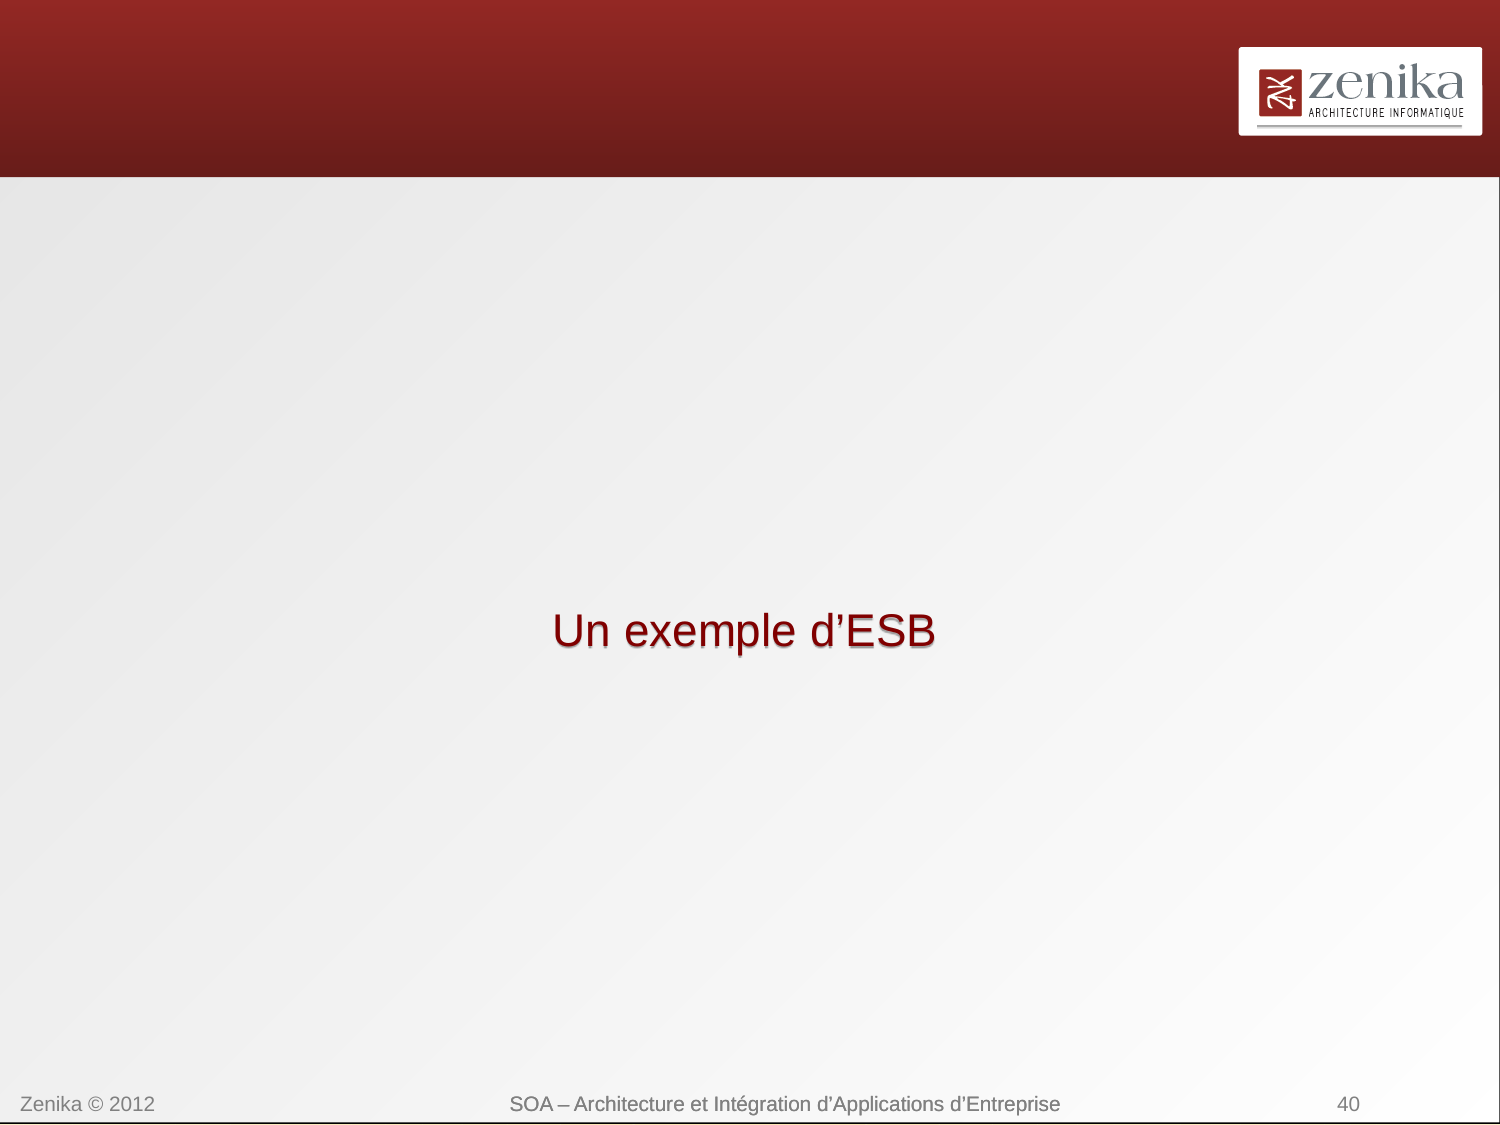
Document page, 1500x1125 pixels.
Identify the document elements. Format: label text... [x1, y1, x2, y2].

text_box SOA – Architecture et Intégration d’Applications d’Entreprise [443, 1084, 1128, 1106]
list Un exemple d’ESB [53, 574, 1438, 681]
